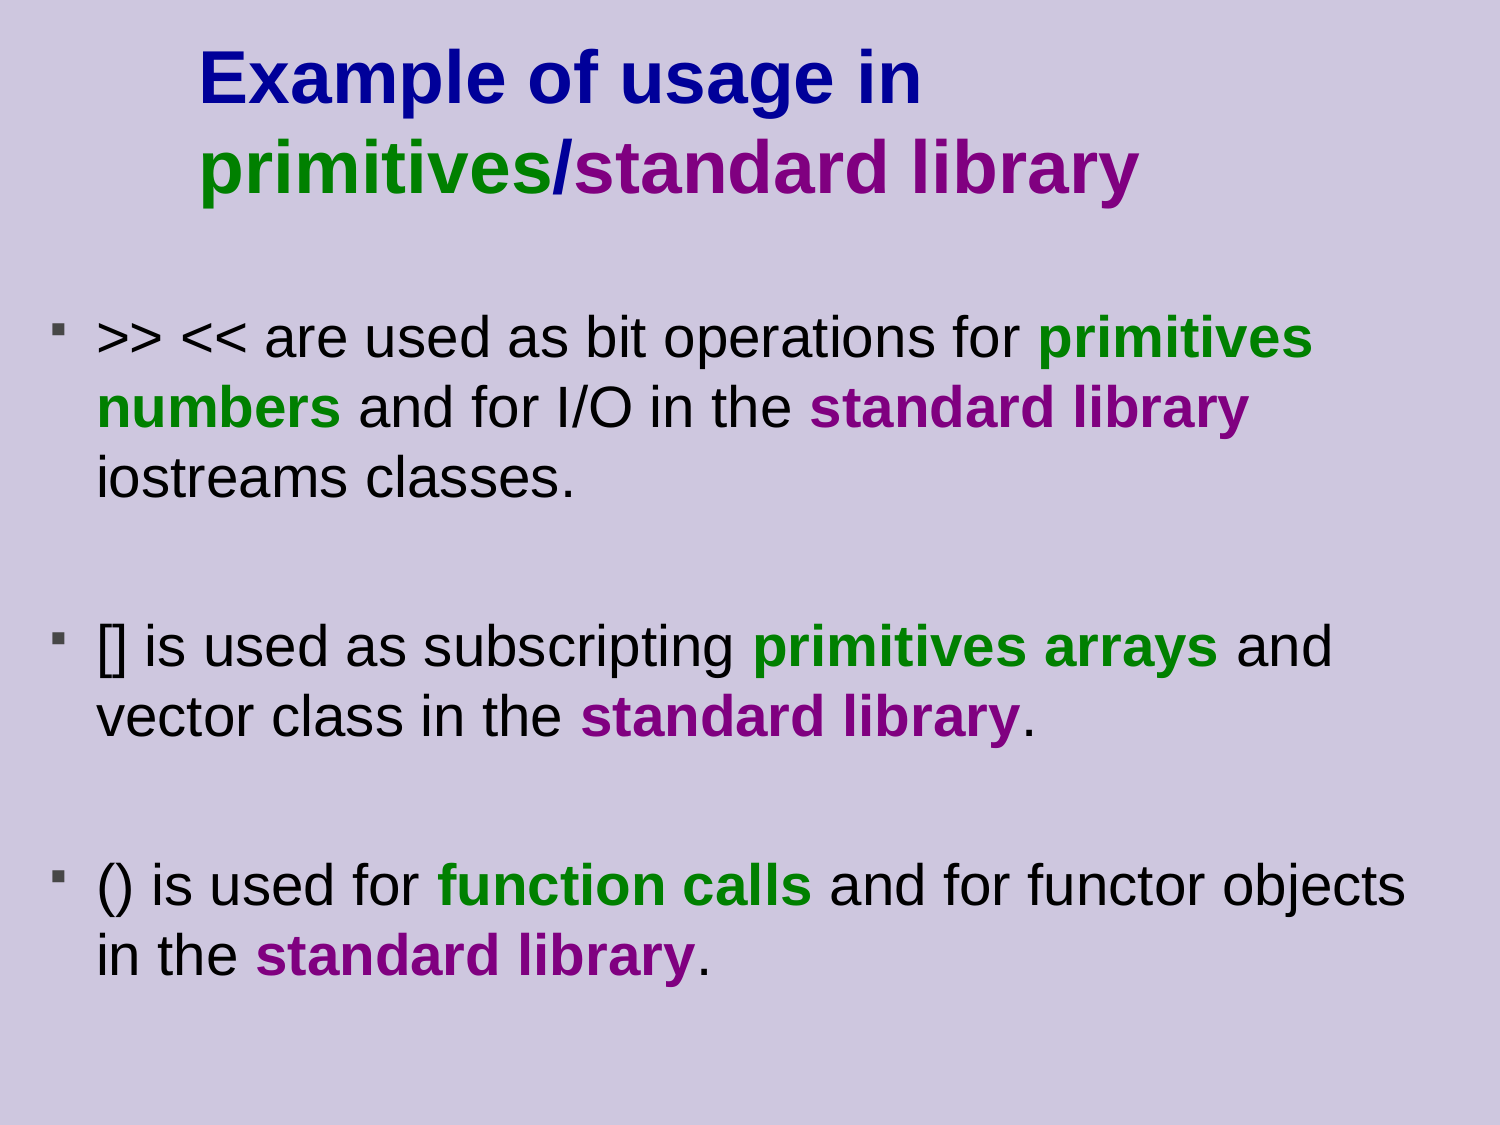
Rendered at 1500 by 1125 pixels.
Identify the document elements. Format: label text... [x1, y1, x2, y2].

title Example of usage in primitives/standard library [198, 24, 1468, 213]
list >> << are used as bit operations for primitives numbers and for I/O in the standard library iostreams classes. [] is used as subscripting primitives arrays and vector class in the standard library. () is used for function calls and for functor objects in the standard library. [49, 215, 1468, 988]
